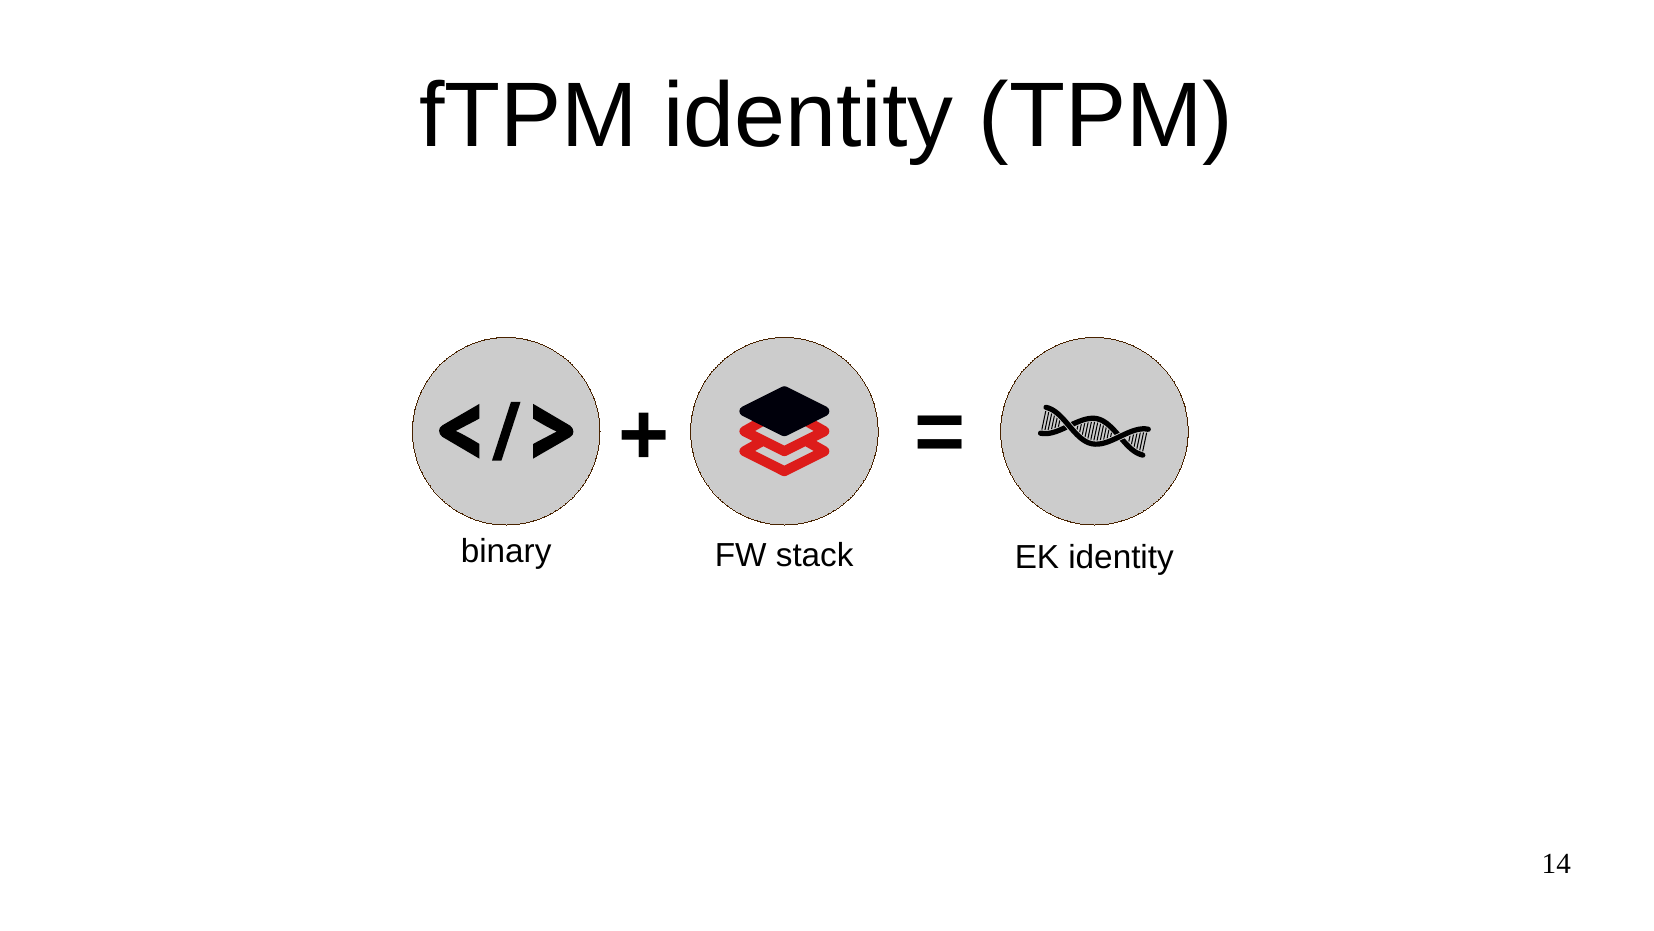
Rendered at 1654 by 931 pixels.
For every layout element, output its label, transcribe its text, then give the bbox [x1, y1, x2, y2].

picture [724, 371, 845, 492]
text_box FW stack [700, 517, 869, 593]
text_box [1000, 337, 1189, 519]
text_box [690, 337, 879, 517]
title fTPM identity (TPM) [82, 37, 1571, 193]
text_box + [603, 377, 679, 491]
text_box = [900, 375, 976, 488]
picture [1035, 401, 1154, 461]
text_box binary [446, 513, 567, 589]
text_box EK identity [1000, 519, 1189, 595]
picture [439, 401, 574, 461]
text_box [412, 337, 601, 513]
